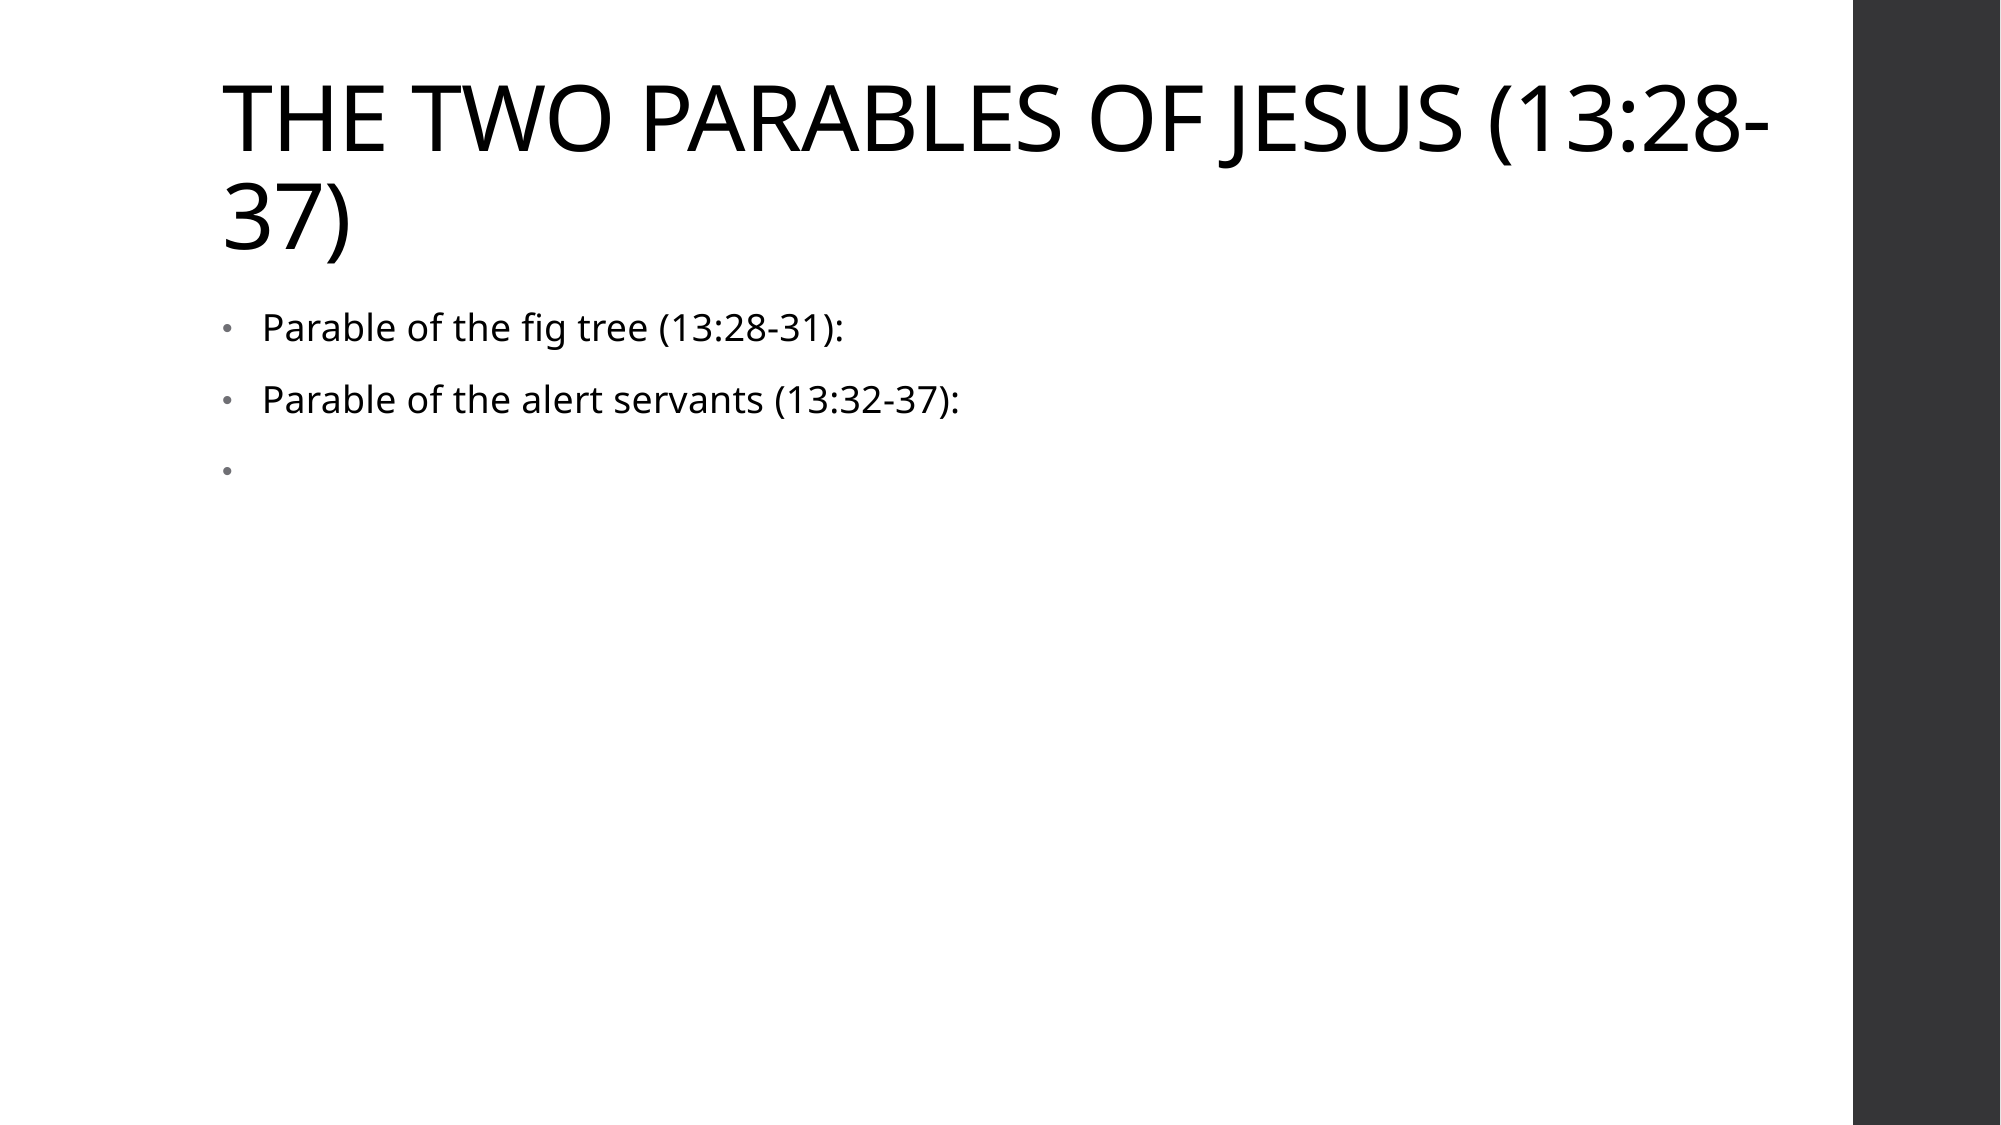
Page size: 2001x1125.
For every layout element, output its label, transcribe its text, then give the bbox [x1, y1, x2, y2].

list Parable of the fig tree (13:28-31): Parable of the alert servants (13:32-37): [206, 299, 1617, 1014]
title THE TWO PARABLES OF JESUS (13:28-37) [206, 60, 1797, 278]
